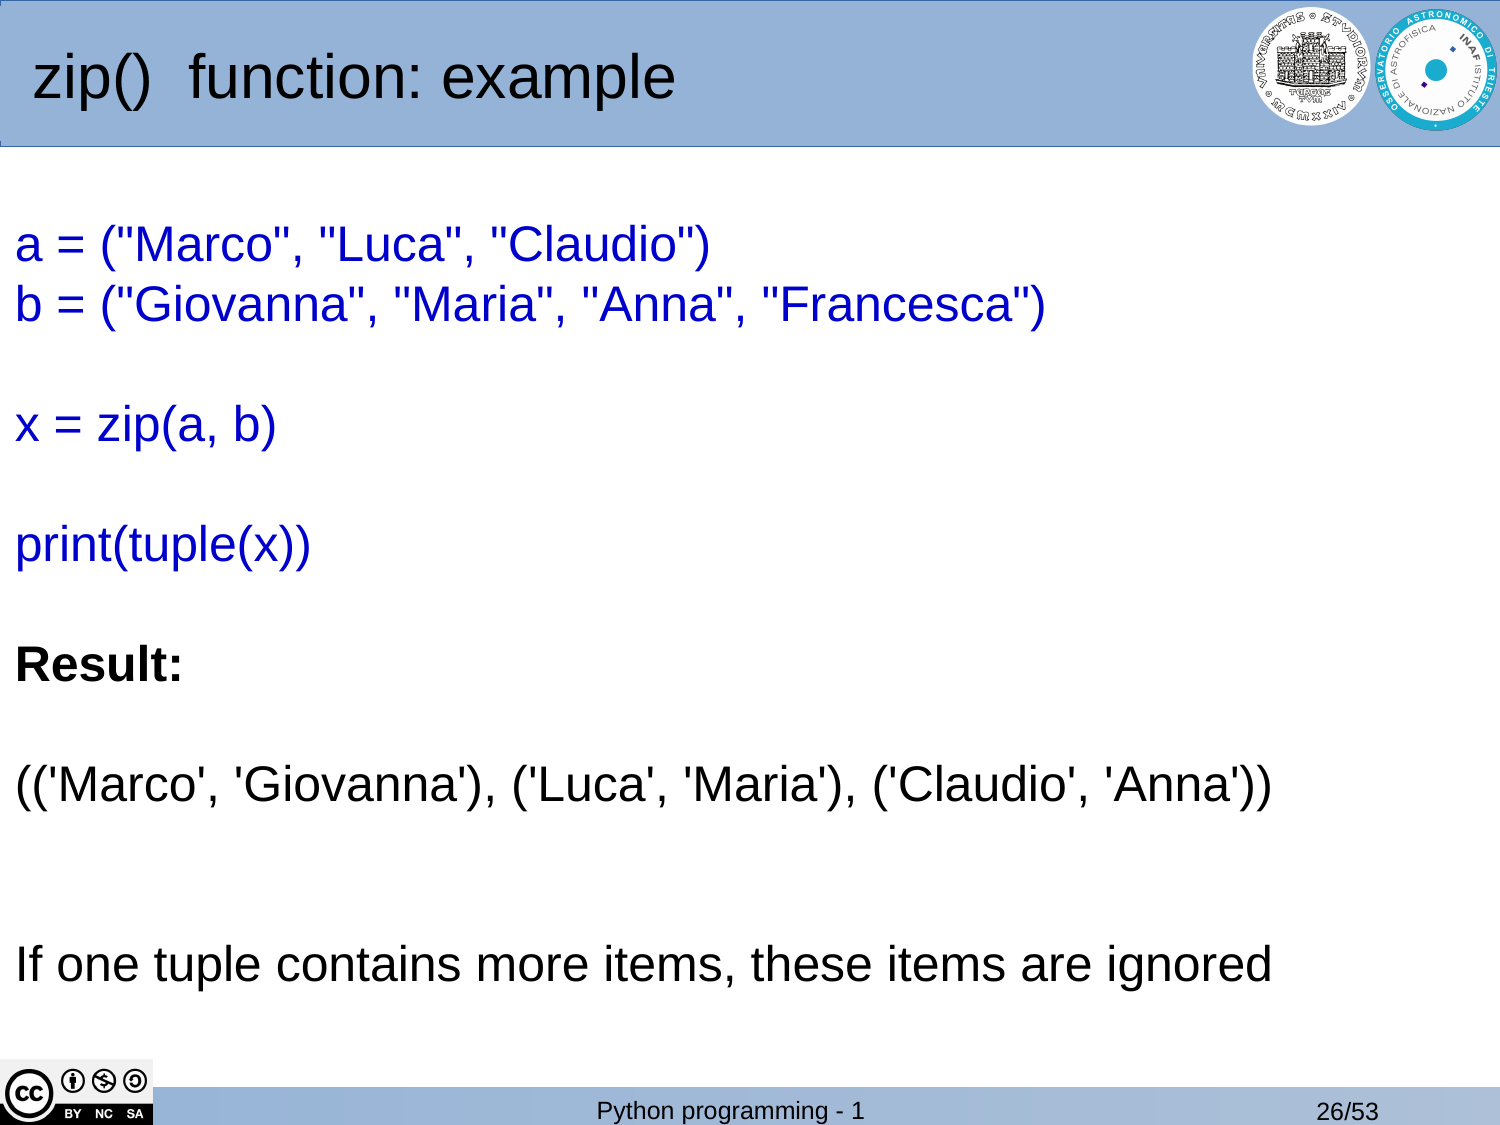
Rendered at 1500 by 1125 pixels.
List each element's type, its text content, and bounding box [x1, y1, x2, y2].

picture [0, 1059, 153, 1125]
text_box zip() function: example [0, 5, 1253, 141]
picture [1253, 0, 1500, 143]
list a = ("Marco", "Luca", "Claudio") b = ("Giovanna", "Maria", "Anna", "Francesca") x = zip(a, b) print(tuple(x)) Result: (('Marco', 'Giovanna'), ('Luca', 'Maria'), ('Claudio', 'Anna')) If one tuple contains more items, these items are ignored [0, 143, 1500, 1000]
